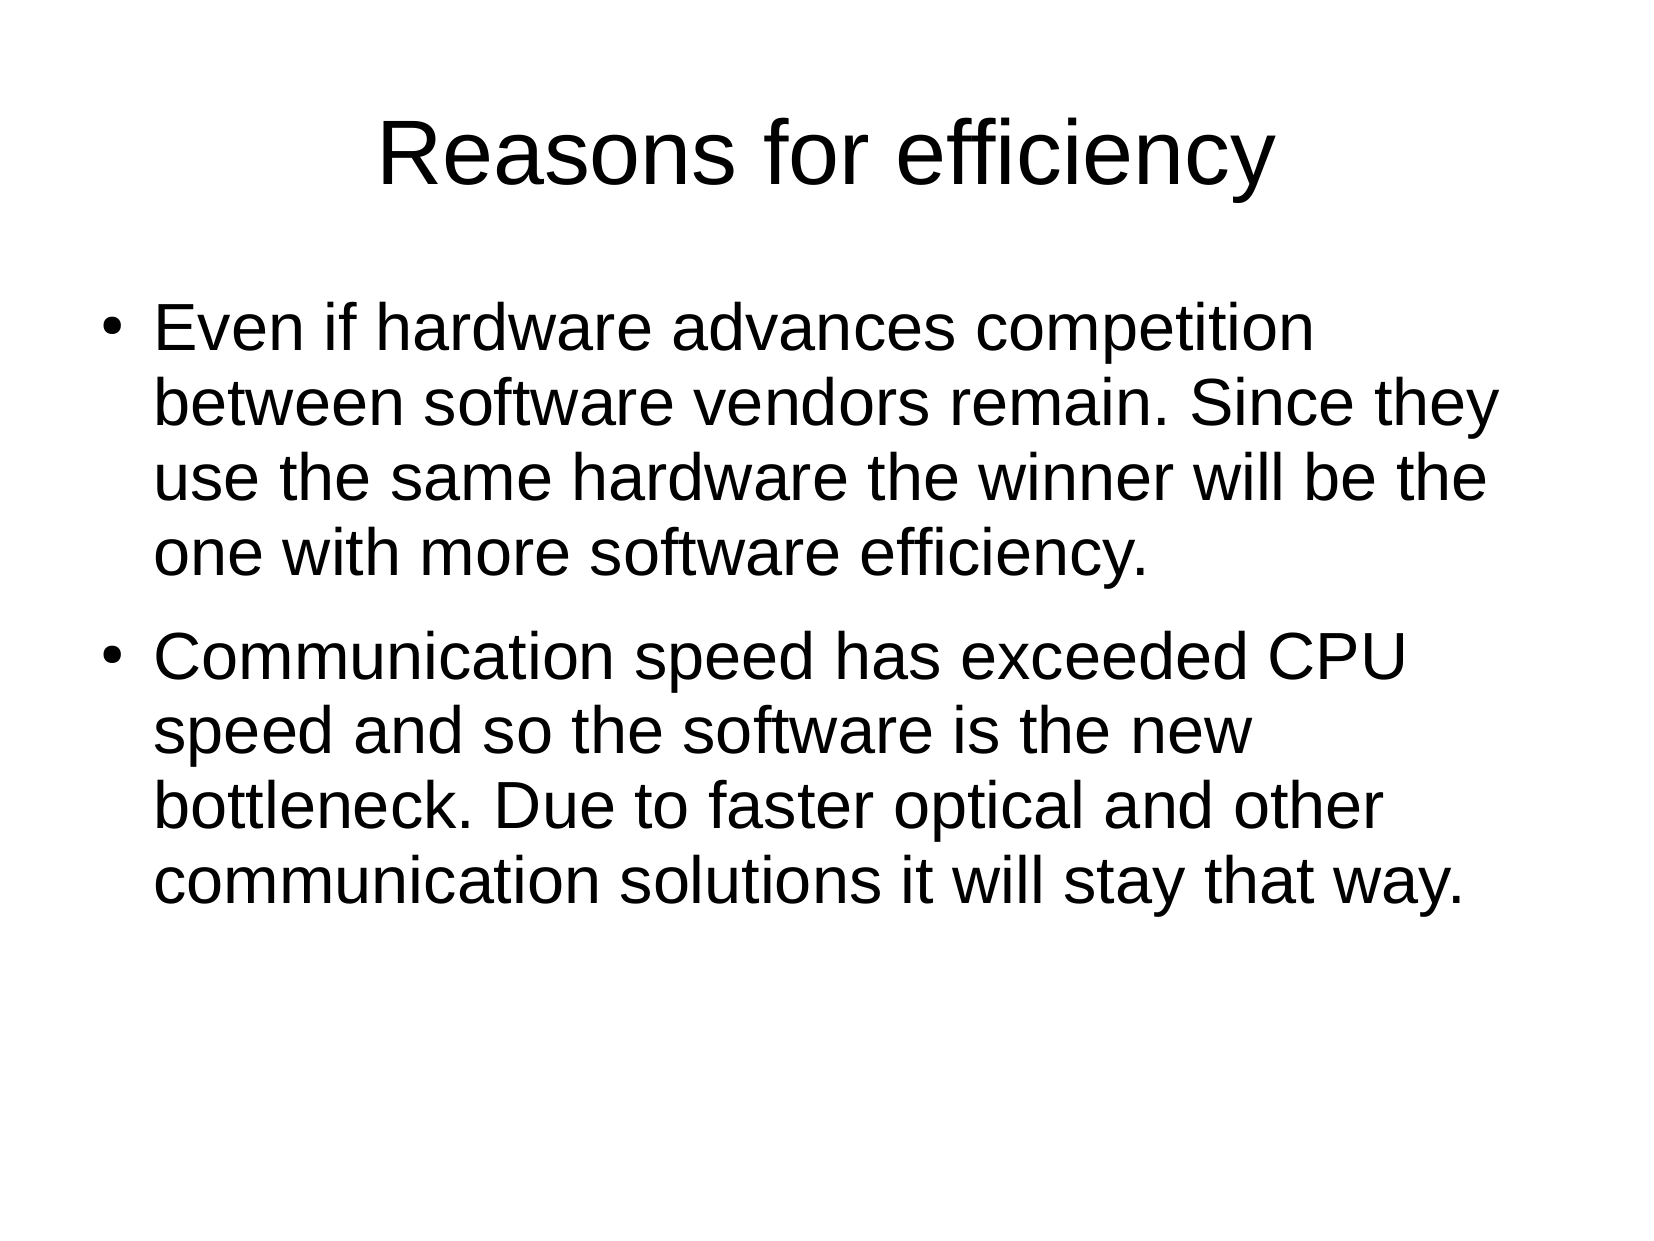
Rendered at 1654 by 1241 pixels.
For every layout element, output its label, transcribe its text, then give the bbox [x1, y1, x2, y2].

title Reasons for efficiency [82, 49, 1571, 257]
list Even if hardware advances competition between software vendors remain. Since they use the same hardware the winner will be the one with more software efficiency. Communication speed has exceeded CPU speed and so the software is the new bottleneck. Due to faster optical and other communication solutions it will stay that way. [82, 290, 1571, 1109]
